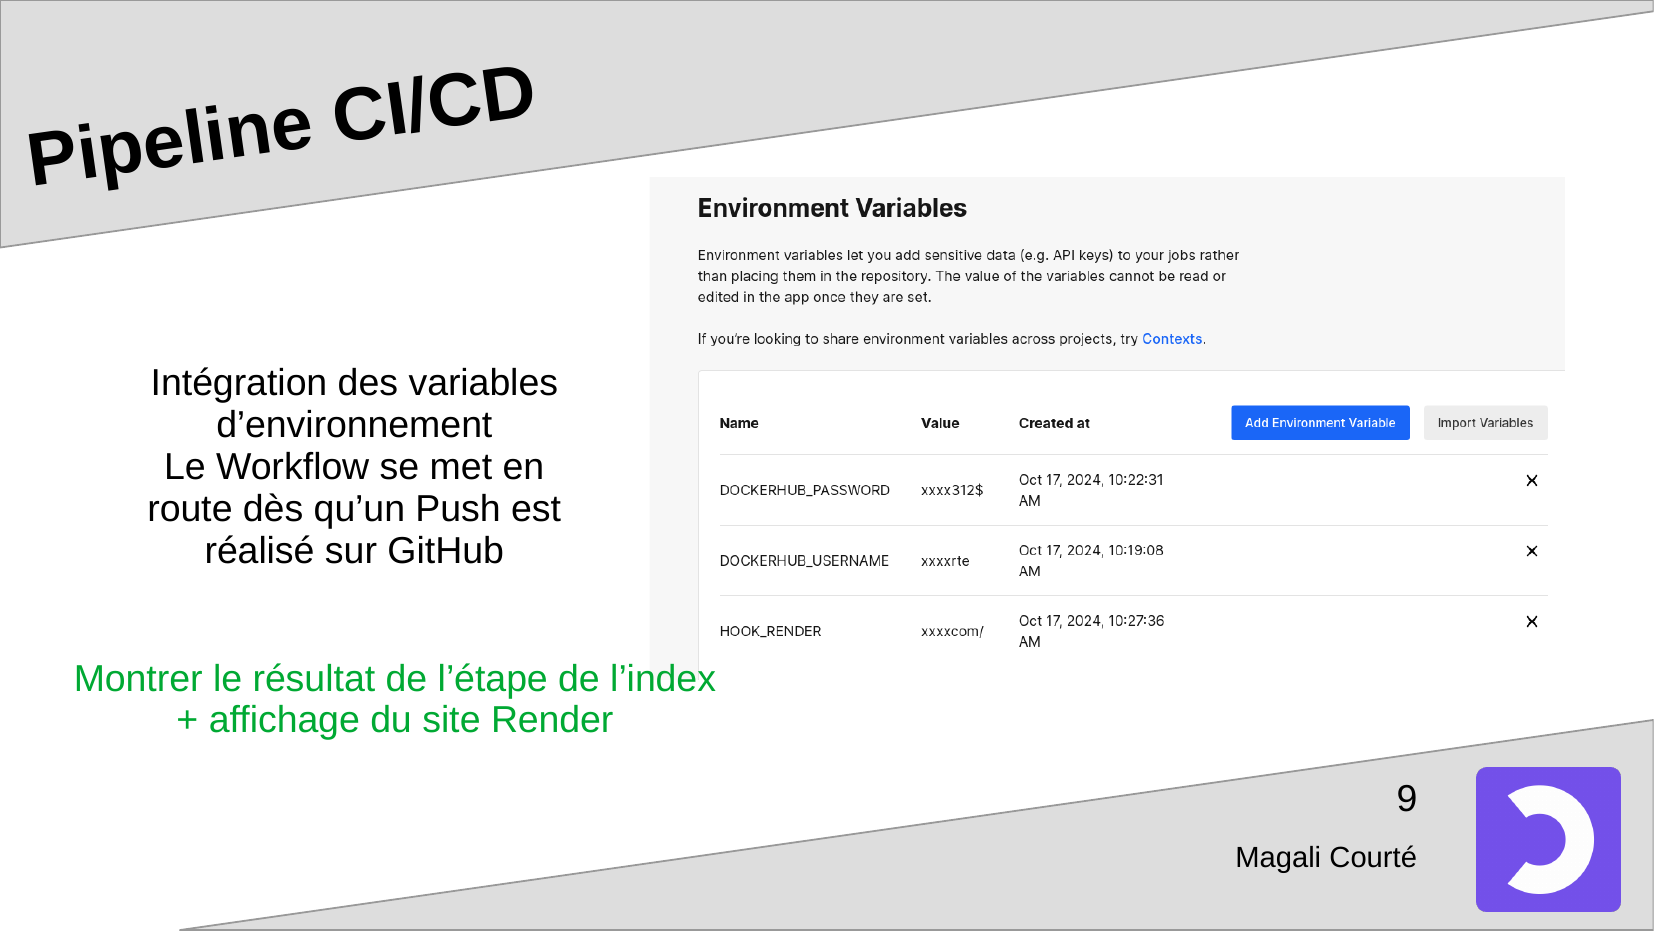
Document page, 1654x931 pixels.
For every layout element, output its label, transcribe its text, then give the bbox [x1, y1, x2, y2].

text_box Montrer le résultat de l’étape de l’index + affichage du site Render [59, 649, 732, 749]
picture [1476, 767, 1621, 912]
text_box Intégration des variables d’environnement Le Workflow se met en route dès qu’un Push est réalisé sur GitHub [118, 354, 591, 580]
picture [649, 177, 1565, 680]
title Pipeline CI/CD [16, 0, 1501, 239]
